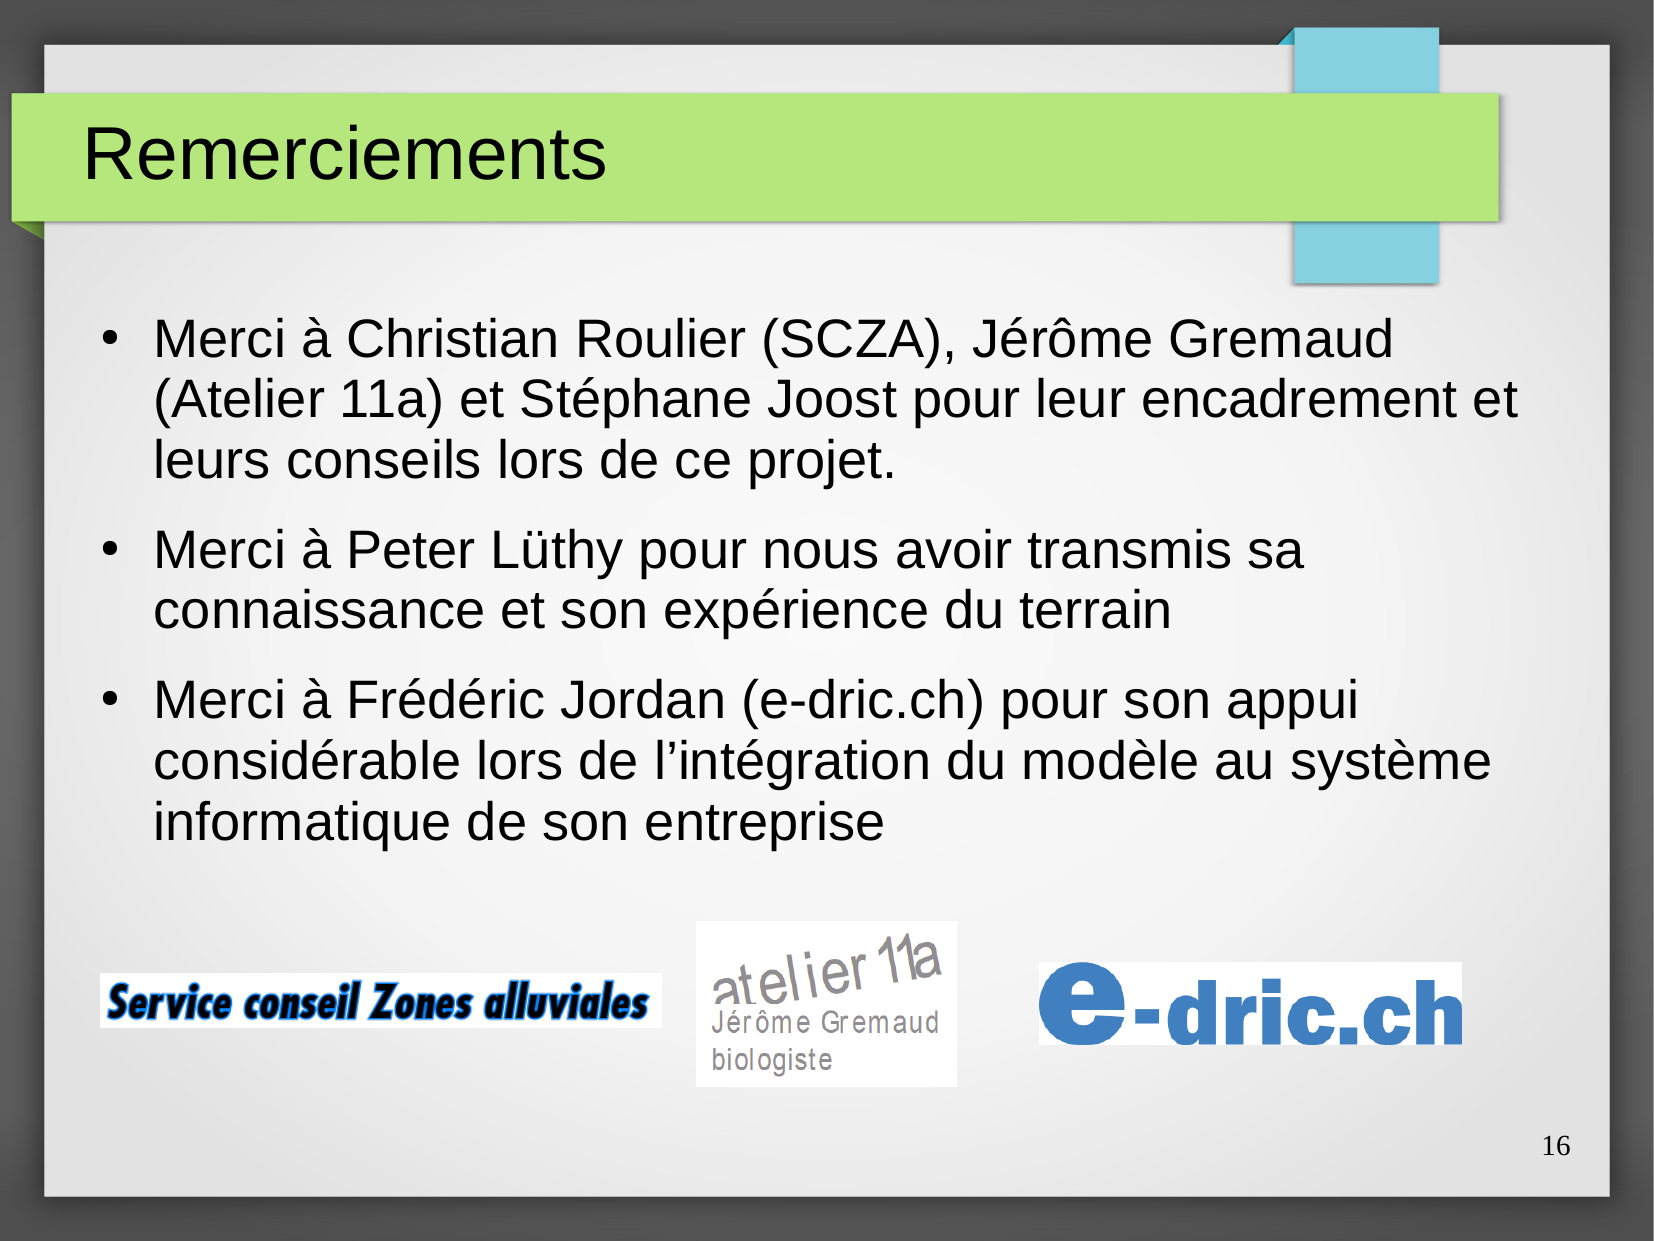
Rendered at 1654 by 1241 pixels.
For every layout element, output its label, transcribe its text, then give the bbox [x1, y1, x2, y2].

title Remerciements [82, 94, 1264, 213]
picture [0, 0, 1654, 1241]
list Merci à Christian Roulier (SCZA), Jérôme Gremaud (Atelier 11a) et Stéphane Joost pour leur encadrement et leurs conseils lors de ce projet. Merci à Peter Lüthy pour nous avoir transmis sa connaissance et son expérience du terrain Merci à Frédéric Jordan (e-dric.ch) pour son appui considérable lors de l’intégration du modèle au système informatique de son entreprise [82, 308, 1571, 910]
